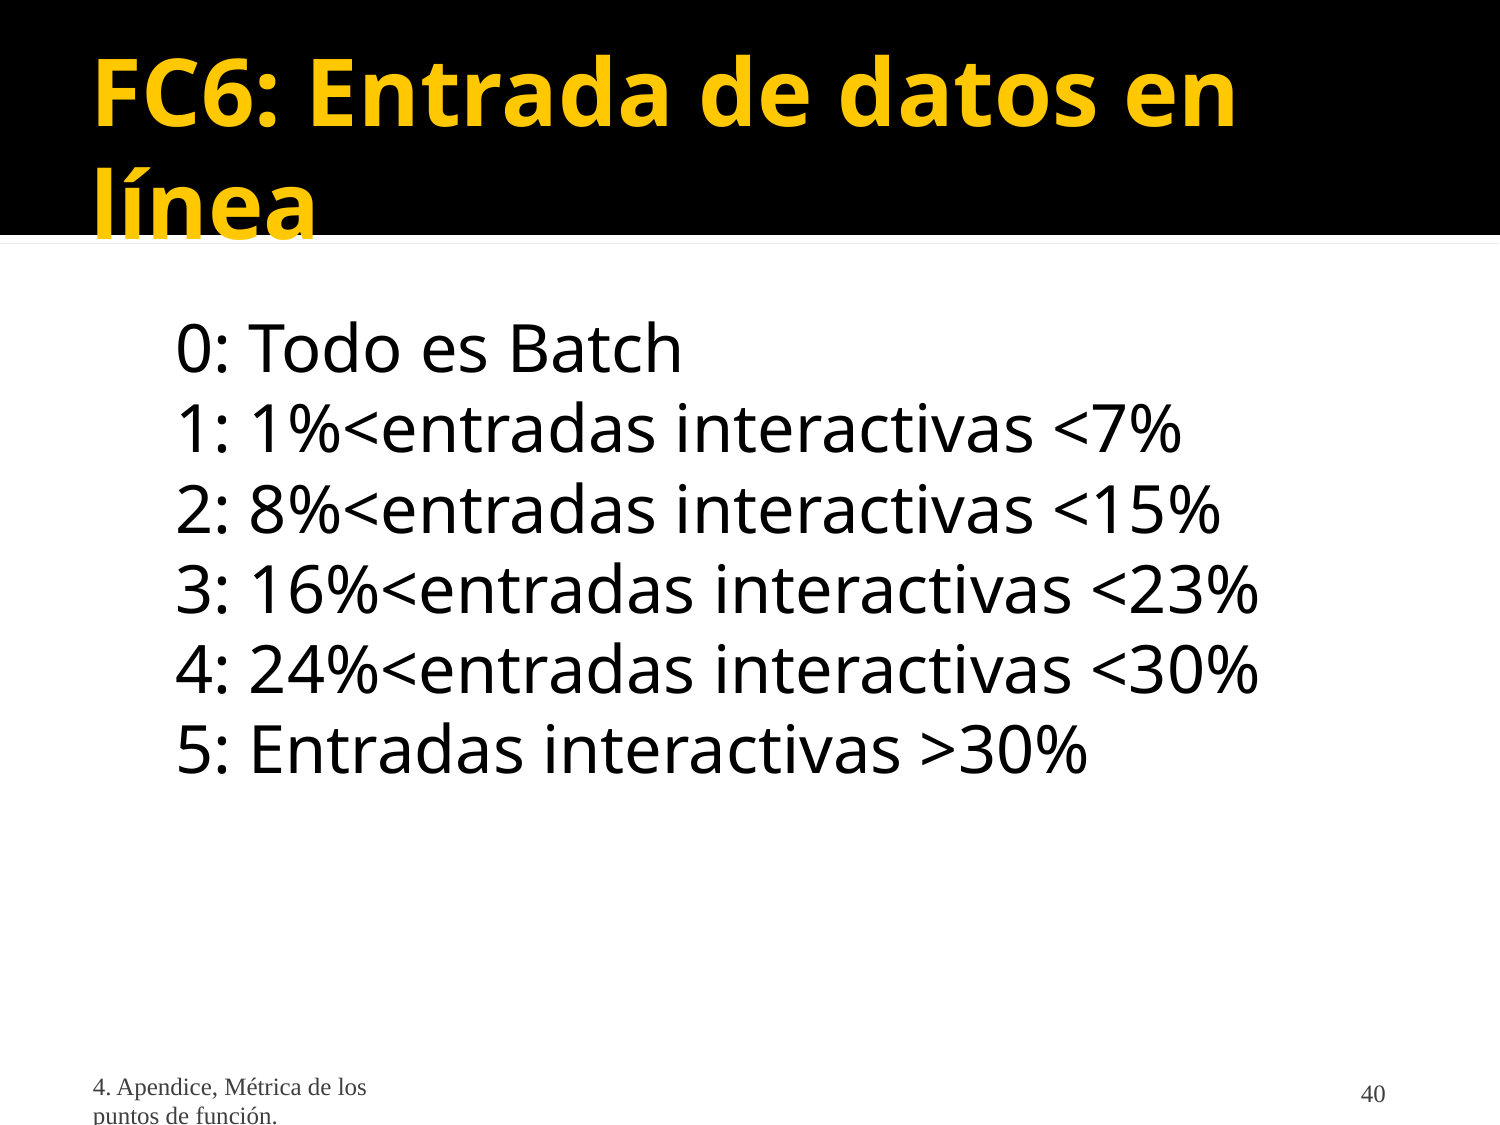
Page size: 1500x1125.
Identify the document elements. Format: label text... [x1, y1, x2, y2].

text_box 4. Apendice, Métrica de los puntos de función. [75, 1062, 426, 1108]
title FC6: Entrada de datos en línea [75, 25, 1426, 232]
list 0: Todo es Batch 1: 1%<entradas interactivas <7% 2: 8%<entradas interactivas <15% 3: 16%<entradas interactivas <23% 4: 24%<entradas interactivas <30% 5: Entradas interactivas >30% [75, 291, 1426, 1051]
text_box [1345, 1062, 1467, 1108]
